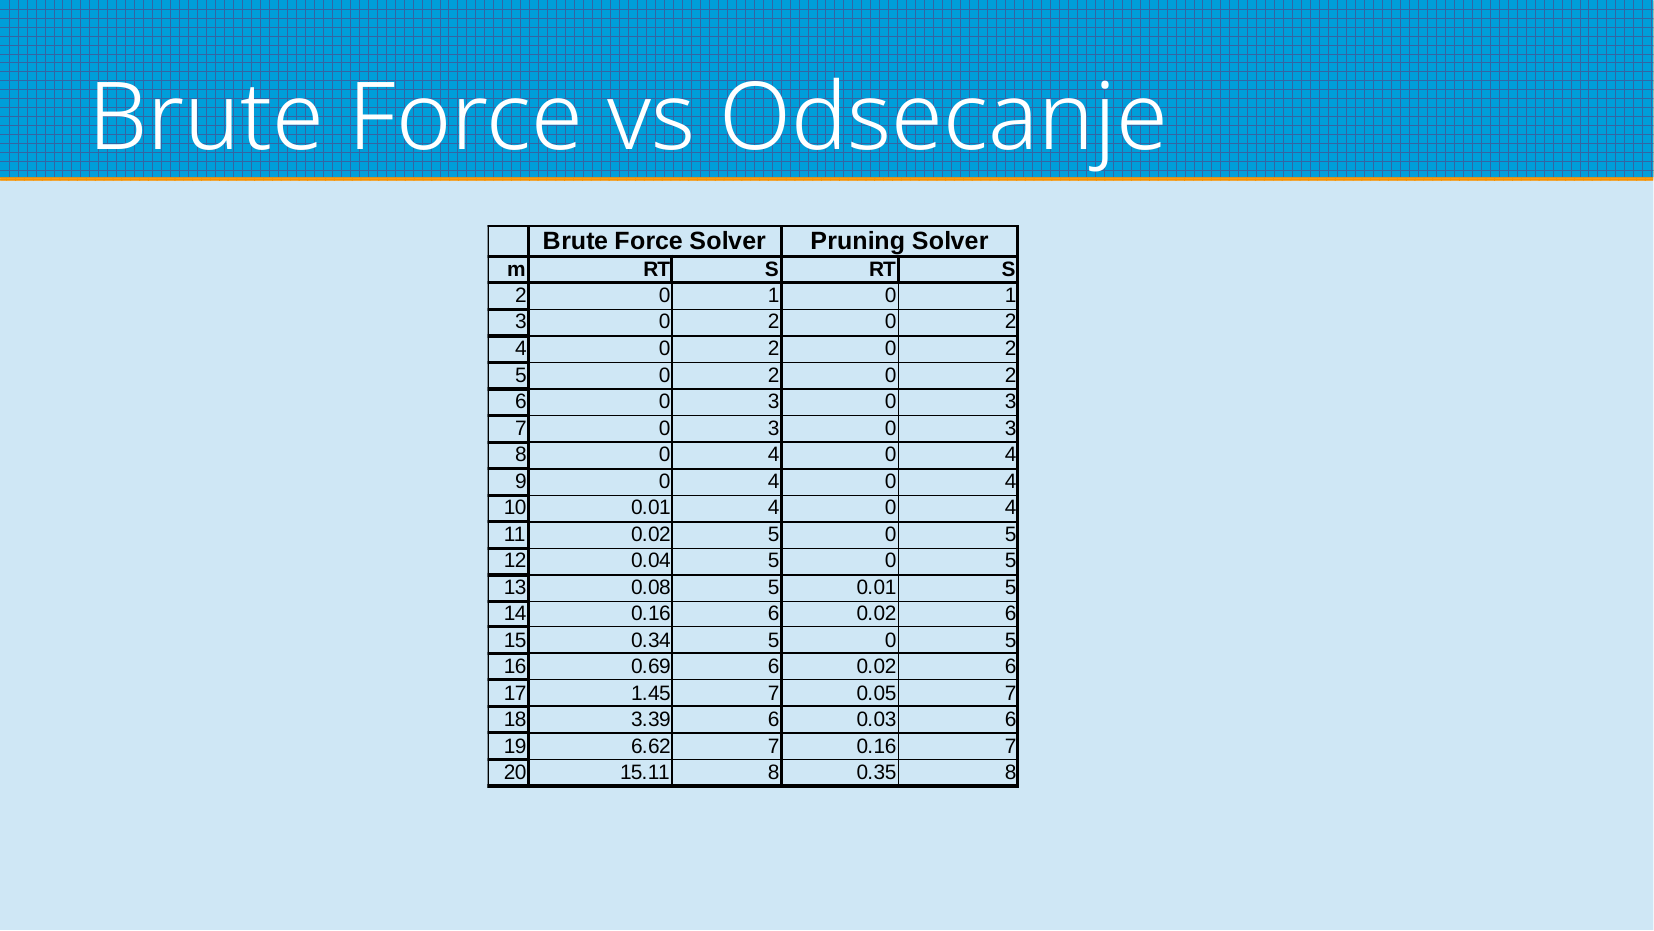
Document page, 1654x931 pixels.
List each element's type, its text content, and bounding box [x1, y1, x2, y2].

title Brute Force vs Odsecanje [88, 14, 1565, 178]
chart [487, 225, 1021, 790]
